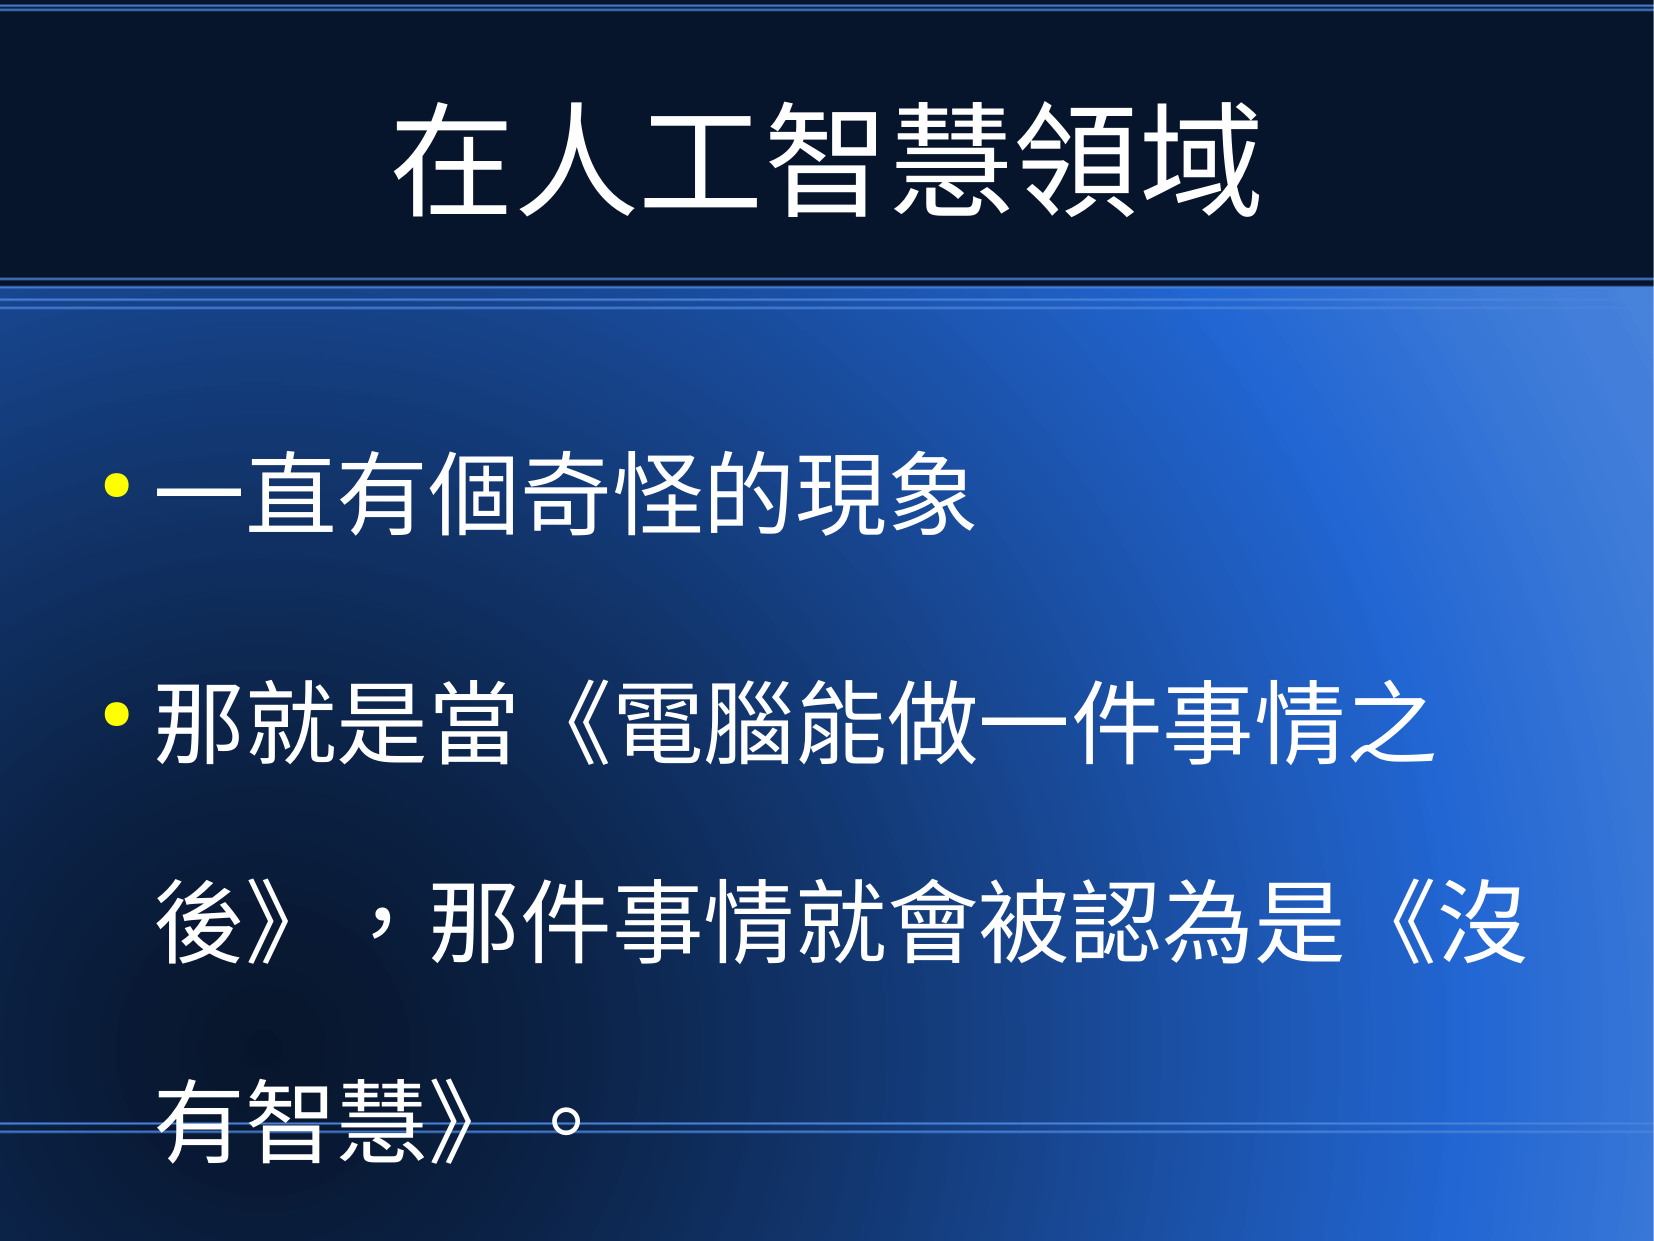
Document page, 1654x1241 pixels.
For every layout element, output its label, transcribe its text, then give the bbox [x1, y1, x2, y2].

list 一直有個奇怪的現象 那就是當《電腦能做一件事情之後》，那件事情就會被認為是《沒有智慧》。 [82, 355, 1571, 1241]
picture [0, 0, 1654, 1241]
title 在人工智慧領域 [82, 49, 1571, 257]
